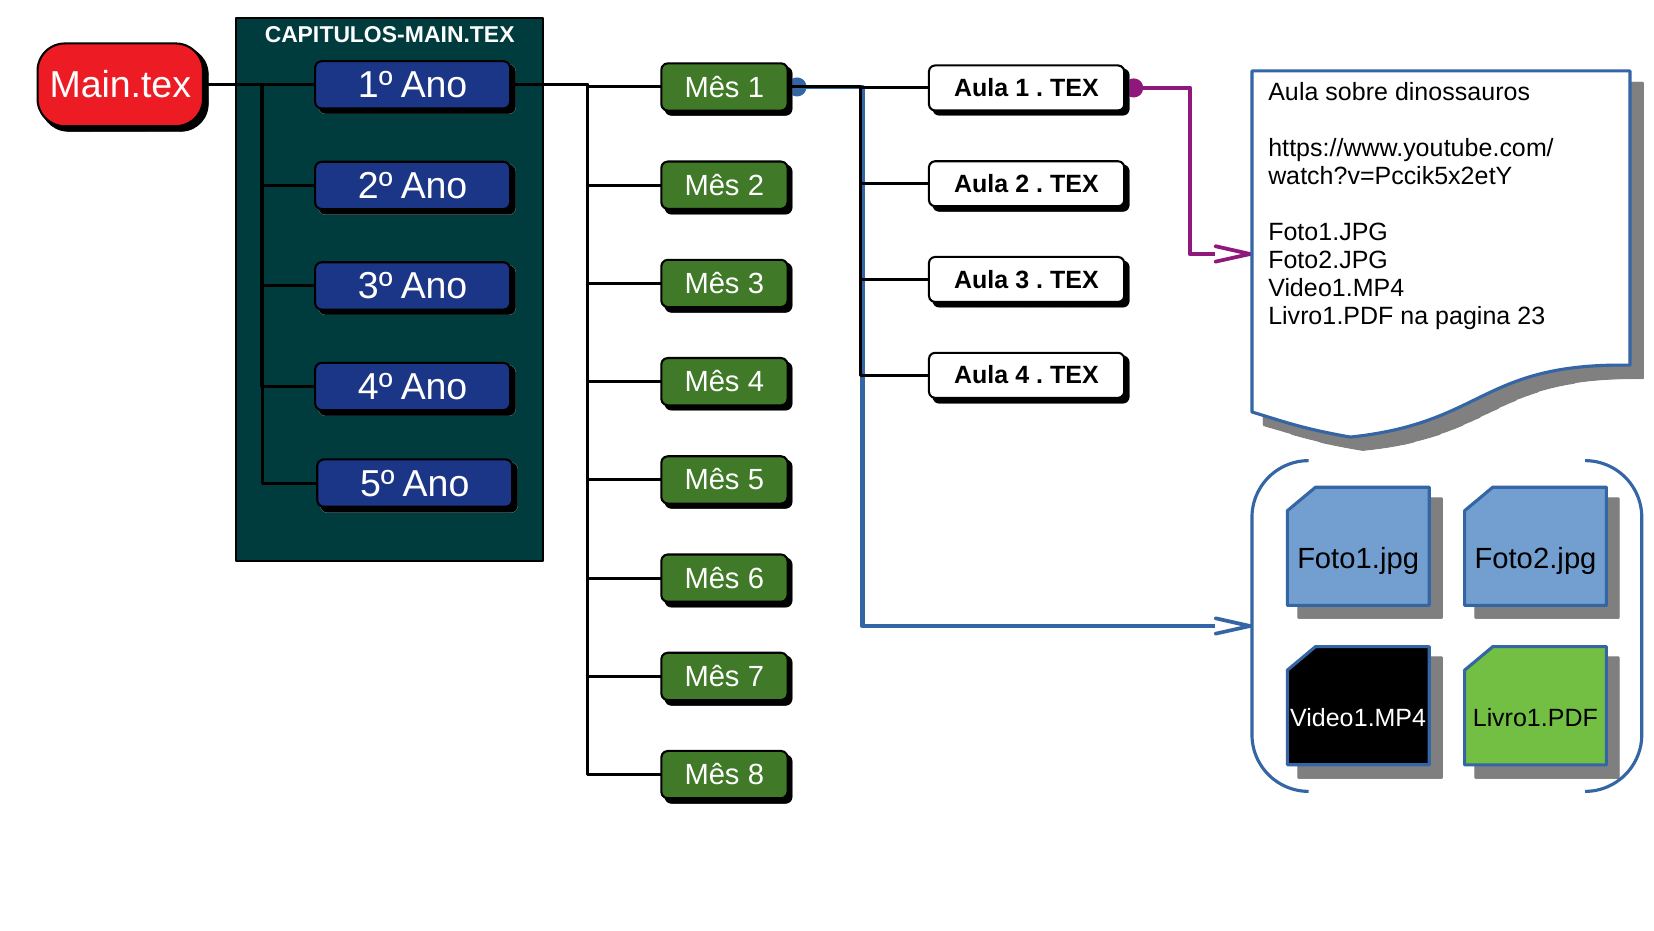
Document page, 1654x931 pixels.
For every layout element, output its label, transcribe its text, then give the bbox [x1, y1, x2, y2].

text_box Mês 1 [661, 63, 788, 111]
text_box 3º Ano [315, 262, 511, 310]
text_box Mês 6 [661, 554, 788, 602]
text_box CAPITULOS-MAIN.TEX [236, 86, 544, 562]
text_box 1º Ano [315, 61, 511, 109]
text_box Mês 4 [661, 357, 788, 406]
text_box Mês 8 [661, 750, 788, 799]
text_box Mês 2 [661, 161, 788, 209]
text_box Aula 3 . TEX [928, 256, 1125, 302]
text_box Aula 1 . TEX [928, 65, 1125, 111]
text_box 4º Ano [315, 362, 511, 411]
text_box CAPITULOS-MAIN.TEX [236, 17, 544, 83]
text_box Aula 2 . TEX [928, 161, 1125, 207]
text_box Video1.MP4 [1287, 646, 1430, 765]
text_box 5º Ano [317, 459, 513, 507]
text_box Mês 5 [661, 456, 788, 504]
text_box Foto1.jpg [1287, 487, 1430, 606]
text_box Mês 7 [661, 652, 788, 701]
text_box Mês 3 [661, 259, 788, 308]
text_box 2º Ano [315, 161, 511, 210]
text_box Main.tex [37, 43, 203, 127]
text_box Foto2.jpg [1464, 487, 1607, 606]
text_box Aula sobre dinossauros https://www.youtube.com/ watch?v=Pccik5x2etY Foto1.JPG Foto2.JPG Video1.MP4 Livro1.PDF na pagina 23 [1251, 70, 1630, 438]
text_box Aula 4 . TEX [928, 352, 1125, 398]
text_box Livro1.PDF [1464, 646, 1607, 765]
